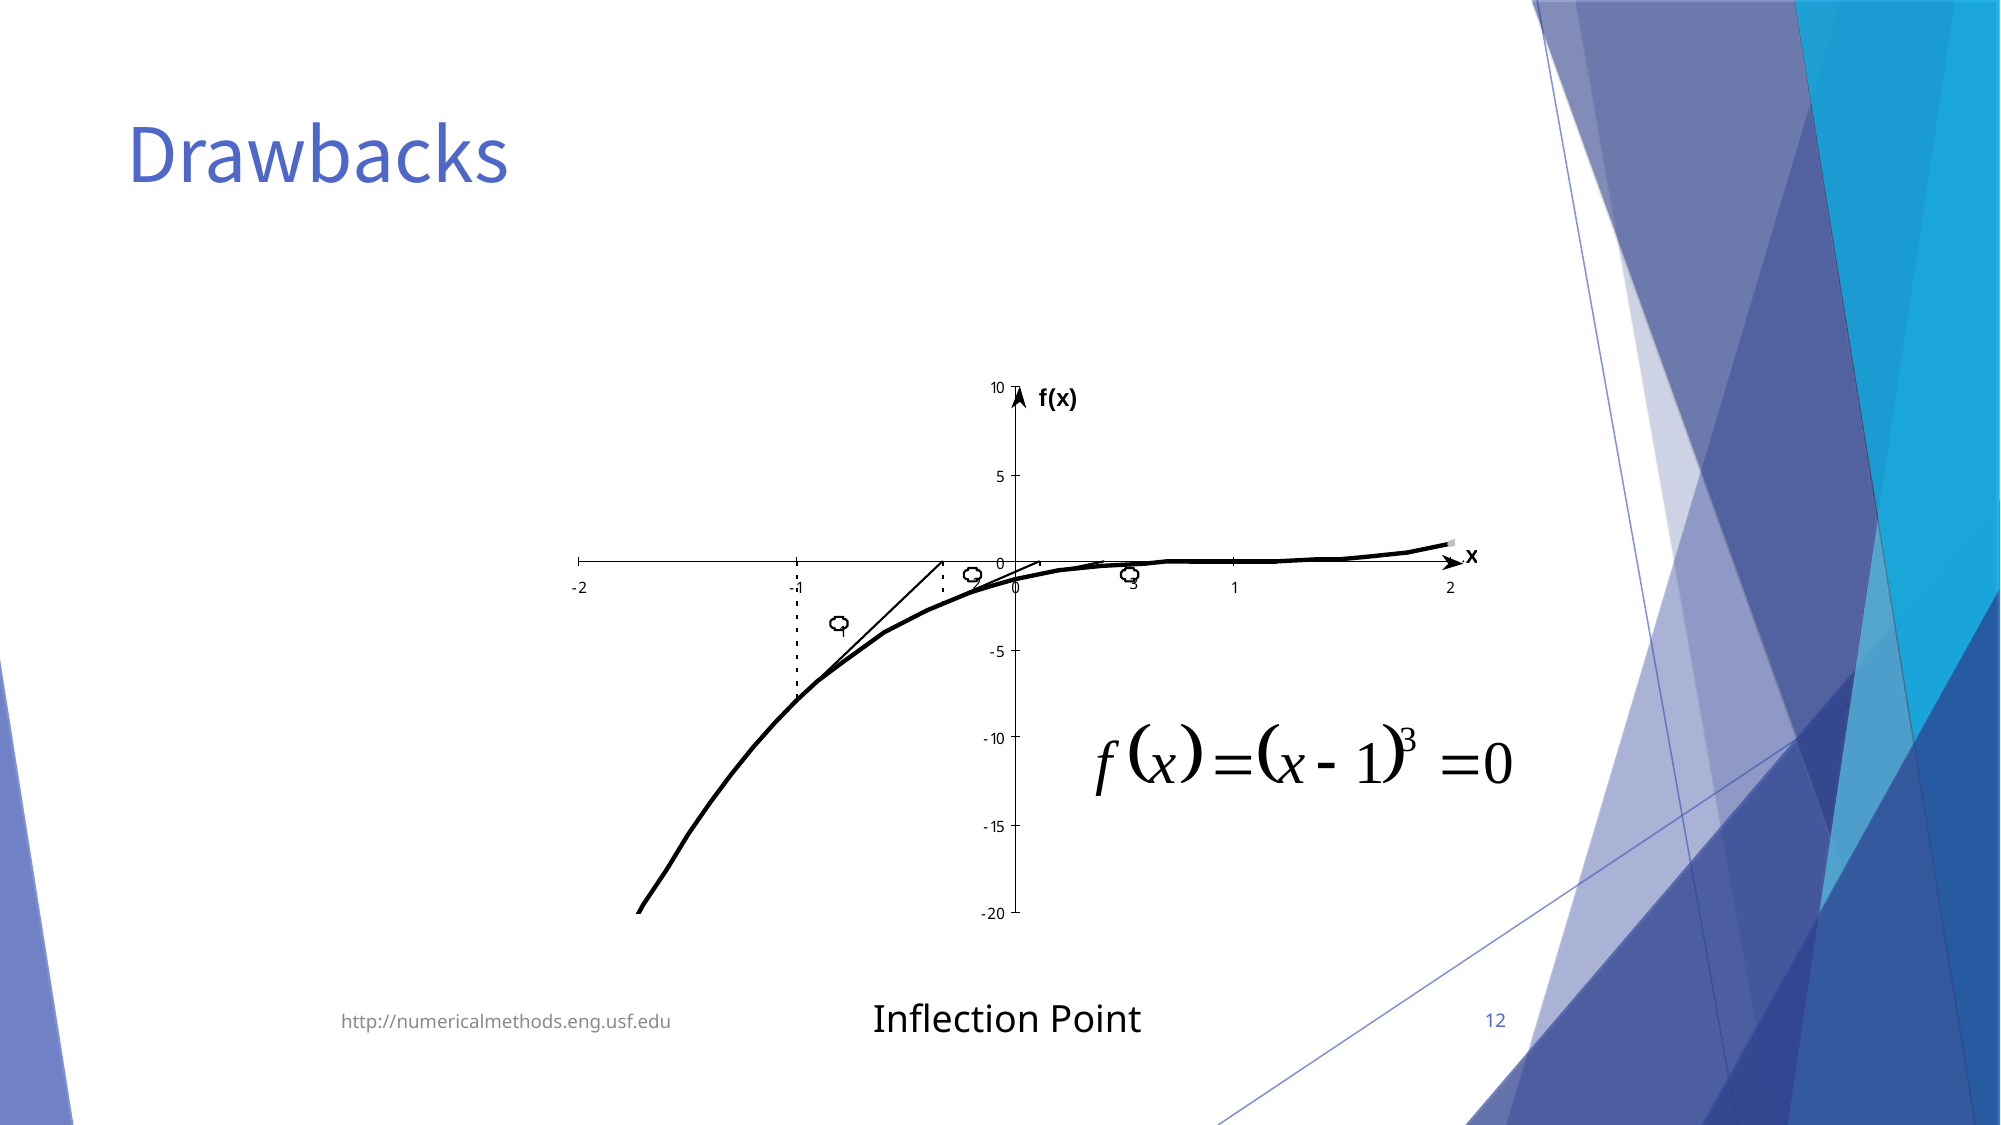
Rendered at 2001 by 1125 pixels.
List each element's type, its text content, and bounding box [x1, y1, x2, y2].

footer http://numericalmethods.eng.usf.edu [111, 991, 1145, 1051]
picture [537, 337, 1525, 961]
title Drawbacks [111, 99, 1522, 317]
text_box Inflection Point [858, 987, 1157, 1048]
slide_number <編號> [1409, 991, 1522, 1051]
chart [1501, 809, 1525, 961]
